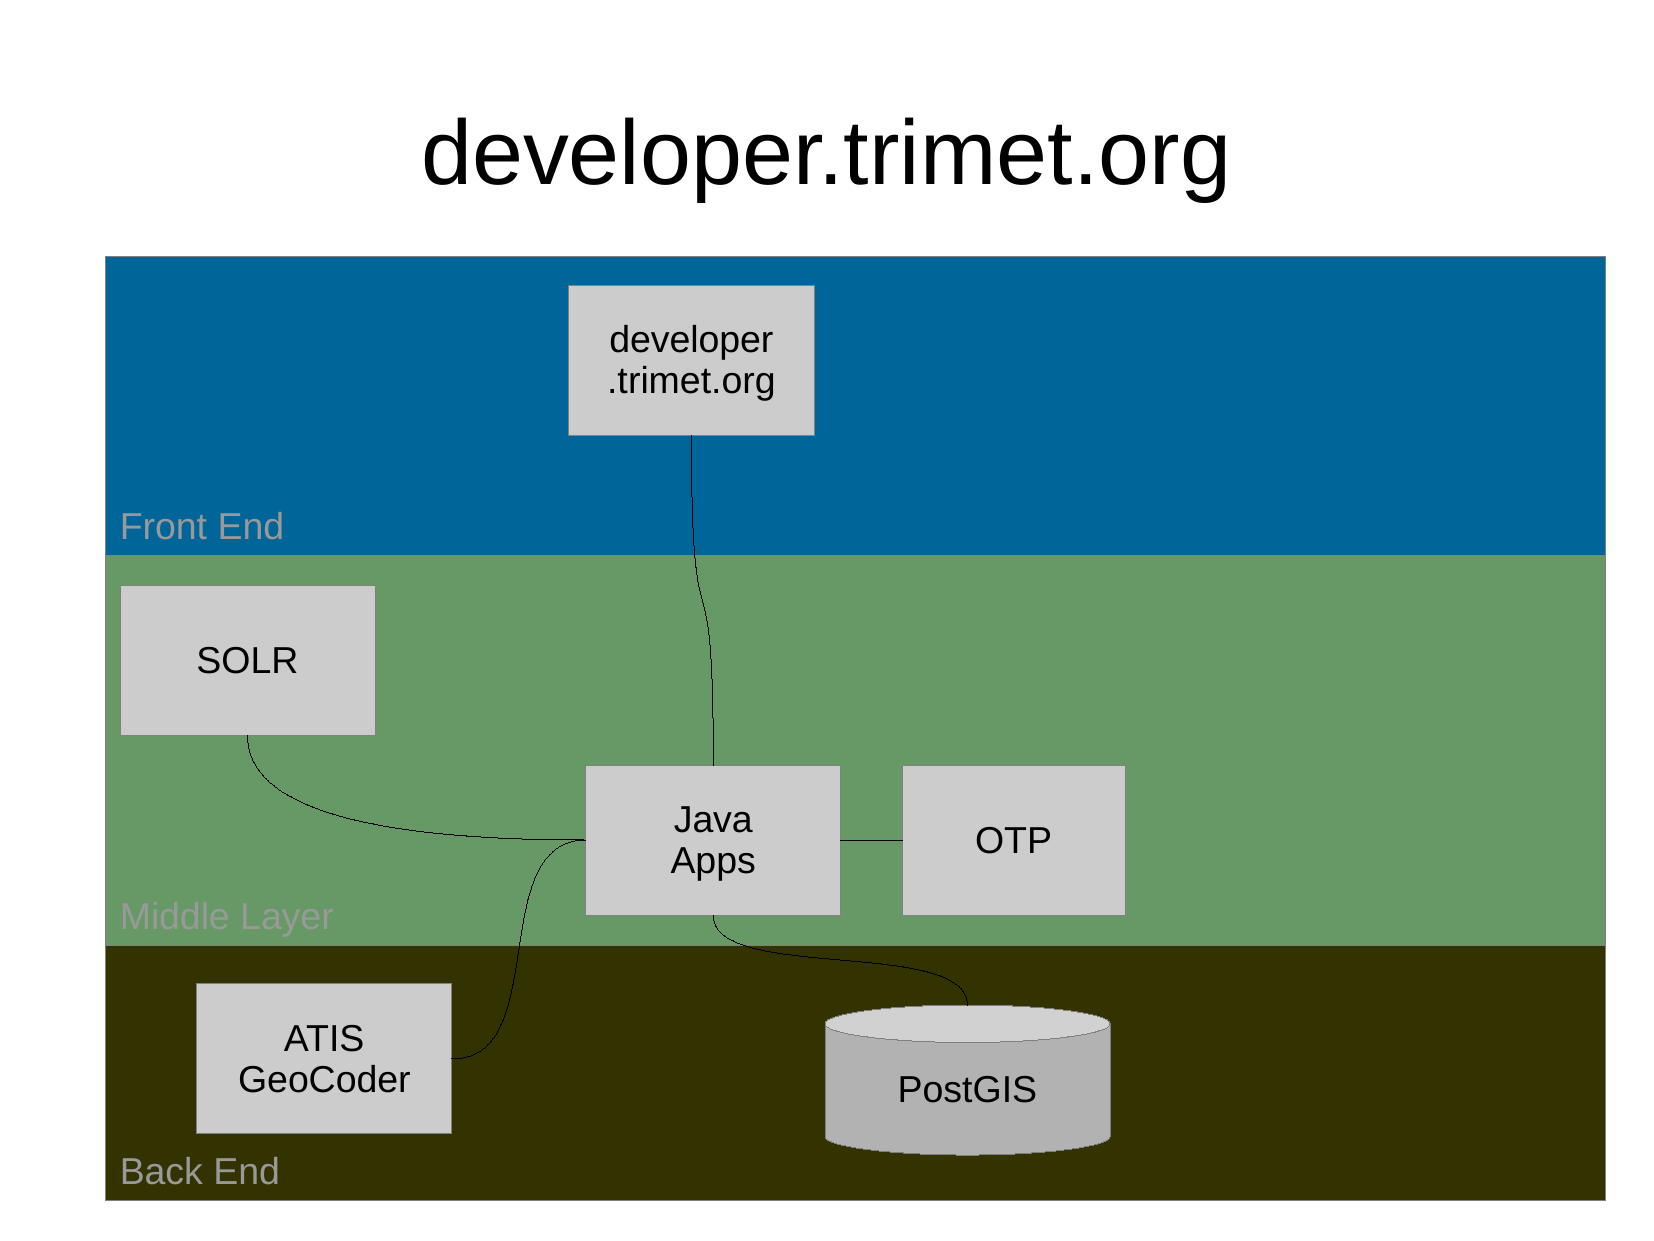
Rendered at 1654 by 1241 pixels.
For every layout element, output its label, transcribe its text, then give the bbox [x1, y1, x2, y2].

text_box developer .trimet.org [568, 285, 815, 436]
text_box Front End [105, 256, 1606, 556]
text_box SOLR [120, 585, 376, 736]
text_box PostGIS [825, 1024, 1111, 1156]
title developer.trimet.org [82, 49, 1571, 257]
text_box ATIS GeoCoder [196, 983, 452, 1134]
text_box OTP [902, 765, 1126, 916]
text_box Java Apps [585, 765, 841, 916]
text_box Middle Layer [105, 556, 1606, 946]
text_box Back End [105, 946, 1606, 1201]
